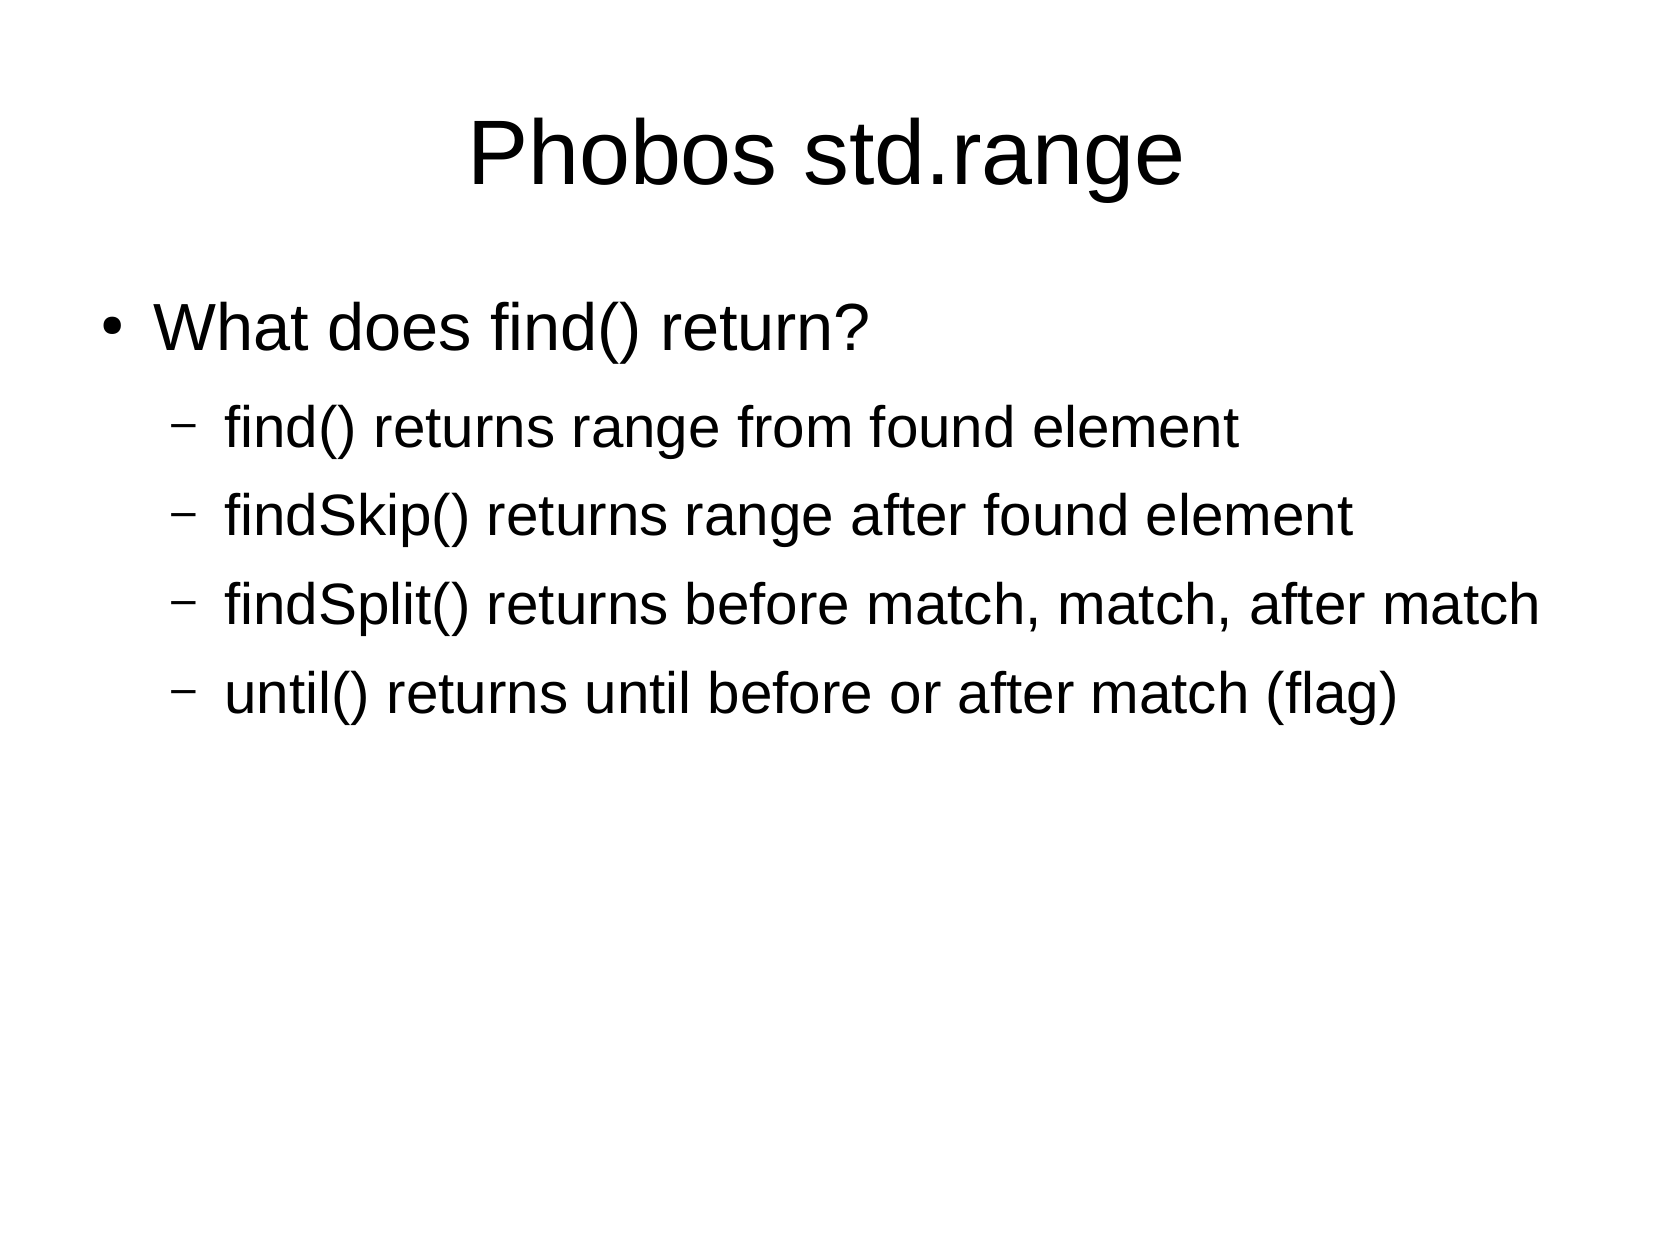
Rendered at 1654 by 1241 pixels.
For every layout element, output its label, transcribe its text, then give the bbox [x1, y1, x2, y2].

title Phobos std.range [82, 49, 1571, 257]
list What does find() return? find() returns range from found element findSkip() returns range after found element findSplit() returns before match, match, after match until() returns until before or after match (flag) [82, 290, 1571, 1010]
